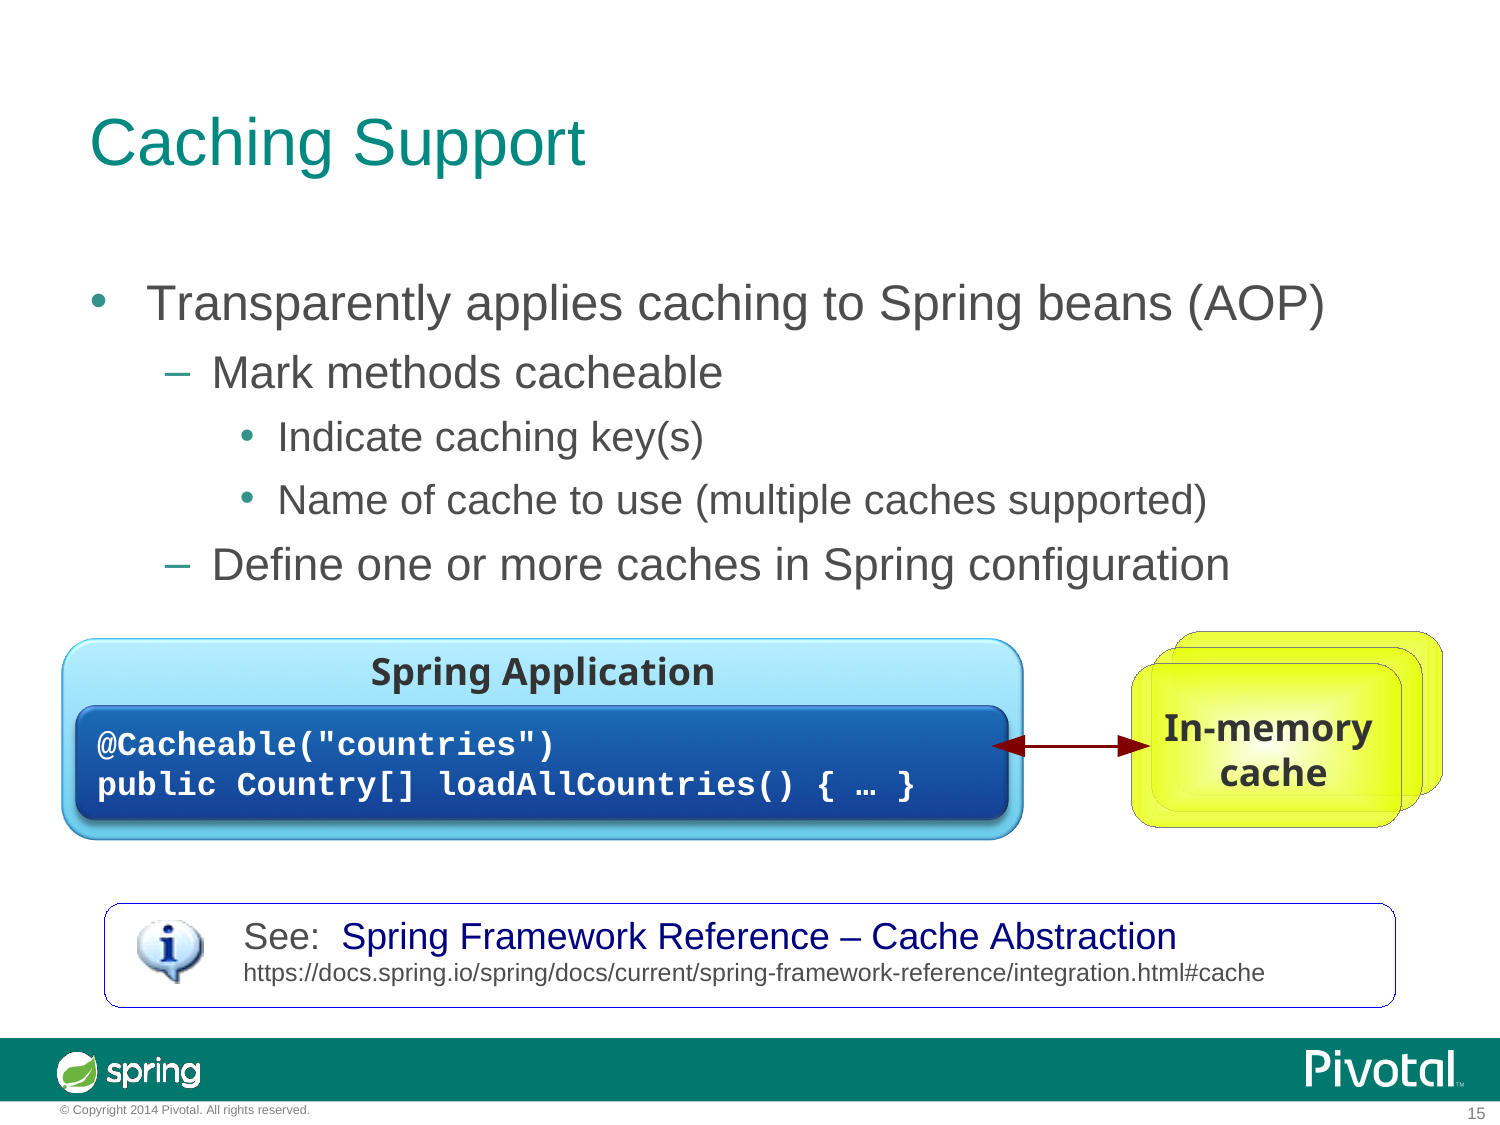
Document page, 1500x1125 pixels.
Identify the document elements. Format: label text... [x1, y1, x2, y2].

text_box Spring Application [78, 640, 1009, 701]
title Caching Support [75, 45, 1426, 233]
picture [32, 1041, 210, 1103]
text_box See: Spring Framework Reference – Cache Abstraction https://docs.spring.io/spring/docs/current/spring-framework-reference/integration.html#cache [105, 904, 1359, 997]
picture [1306, 1050, 1464, 1087]
list Transparently applies caching to Spring beans (AOP) Mark methods cacheable Indicate caching key(s) Name of cache to use (multiple caches supported) Define one or more caches in Spring configuration [75, 262, 1426, 598]
text_box [1131, 631, 1443, 828]
text_box [106, 903, 1396, 1008]
text_box In-memory cache [1134, 696, 1404, 802]
text_box @Cacheable("countries") public Country[] loadAllCountries() { … } [82, 712, 1000, 813]
picture [51, 634, 1033, 856]
